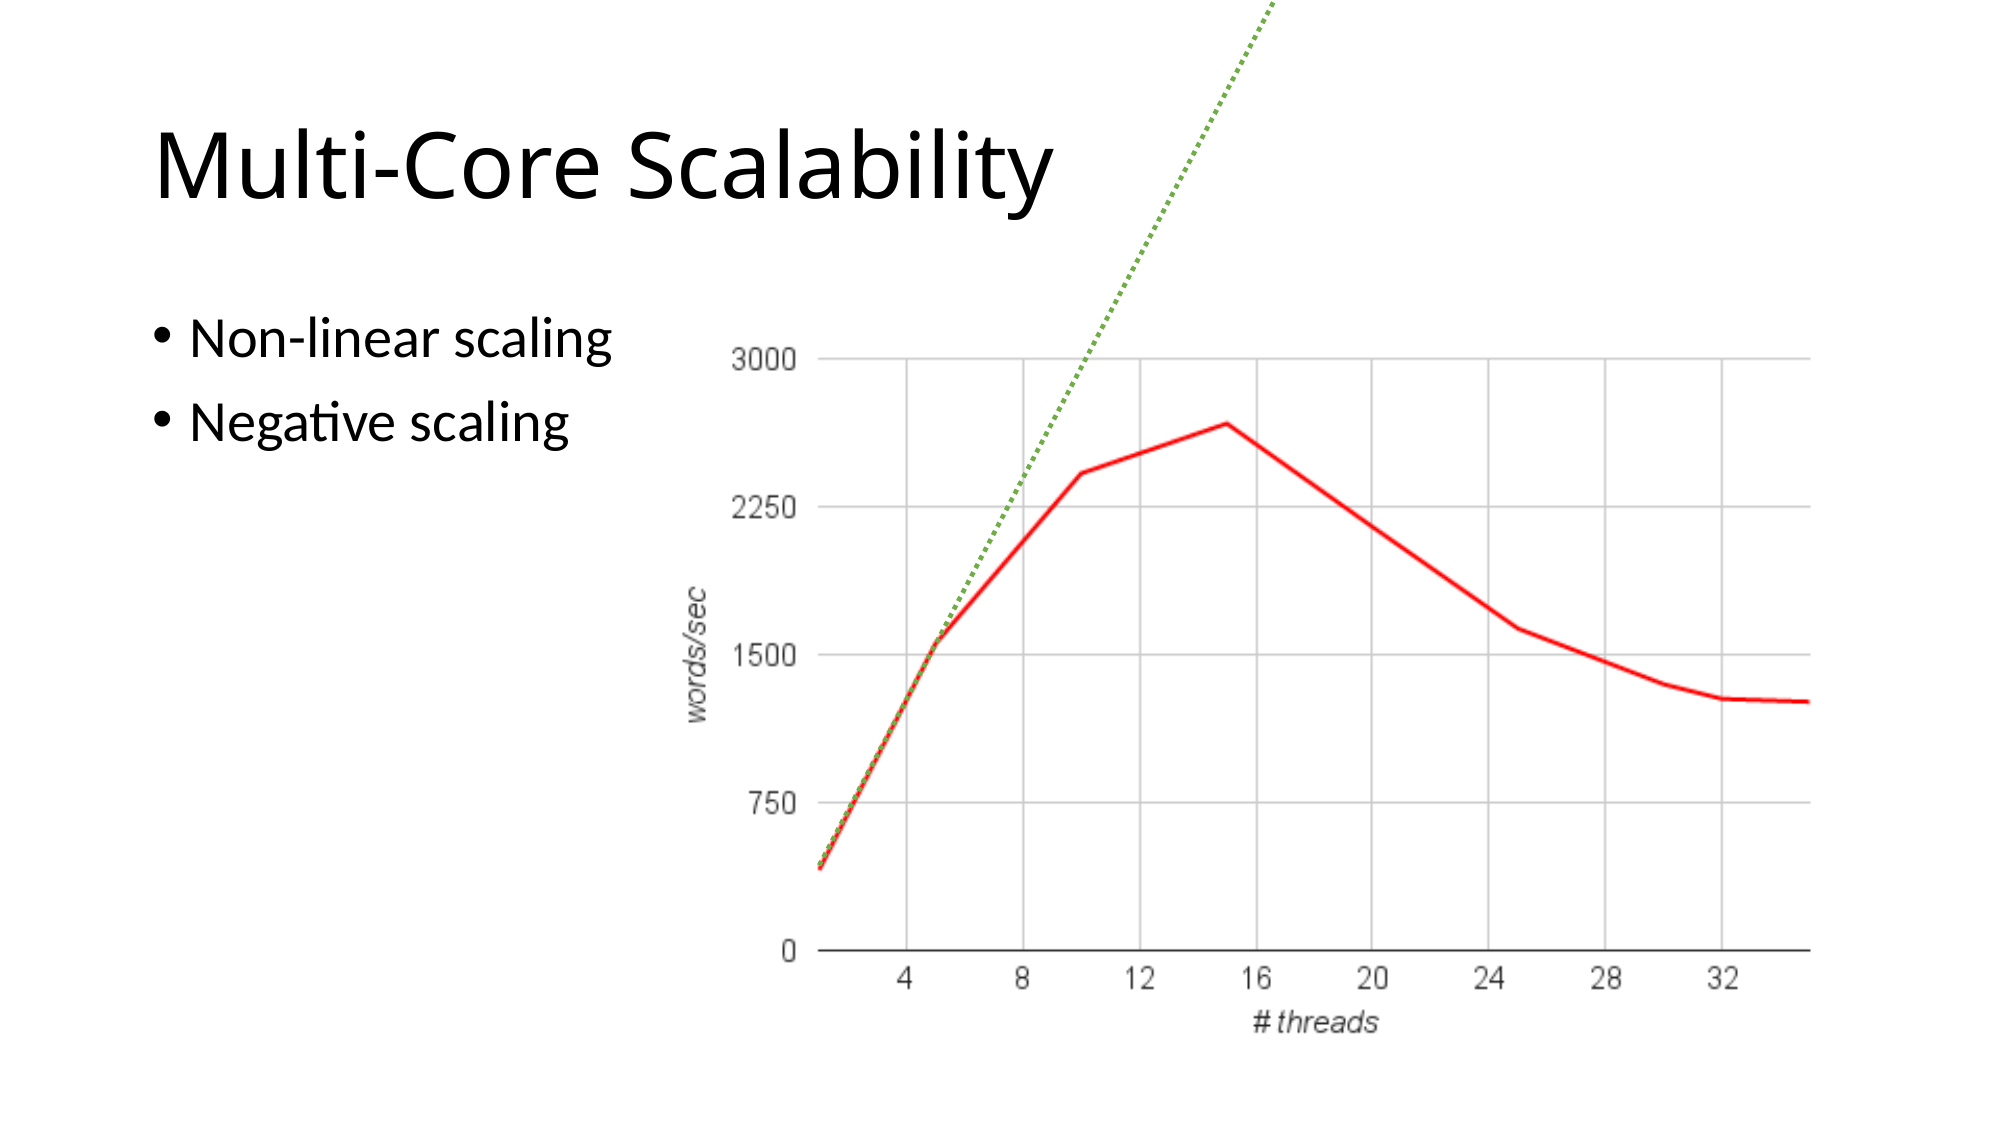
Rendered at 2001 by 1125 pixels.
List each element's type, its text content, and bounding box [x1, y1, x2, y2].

text_box Non-linear scaling Negative scaling [137, 299, 1863, 1013]
picture [658, 277, 1909, 1050]
text_box Multi-Core Scalability [137, 59, 1863, 277]
